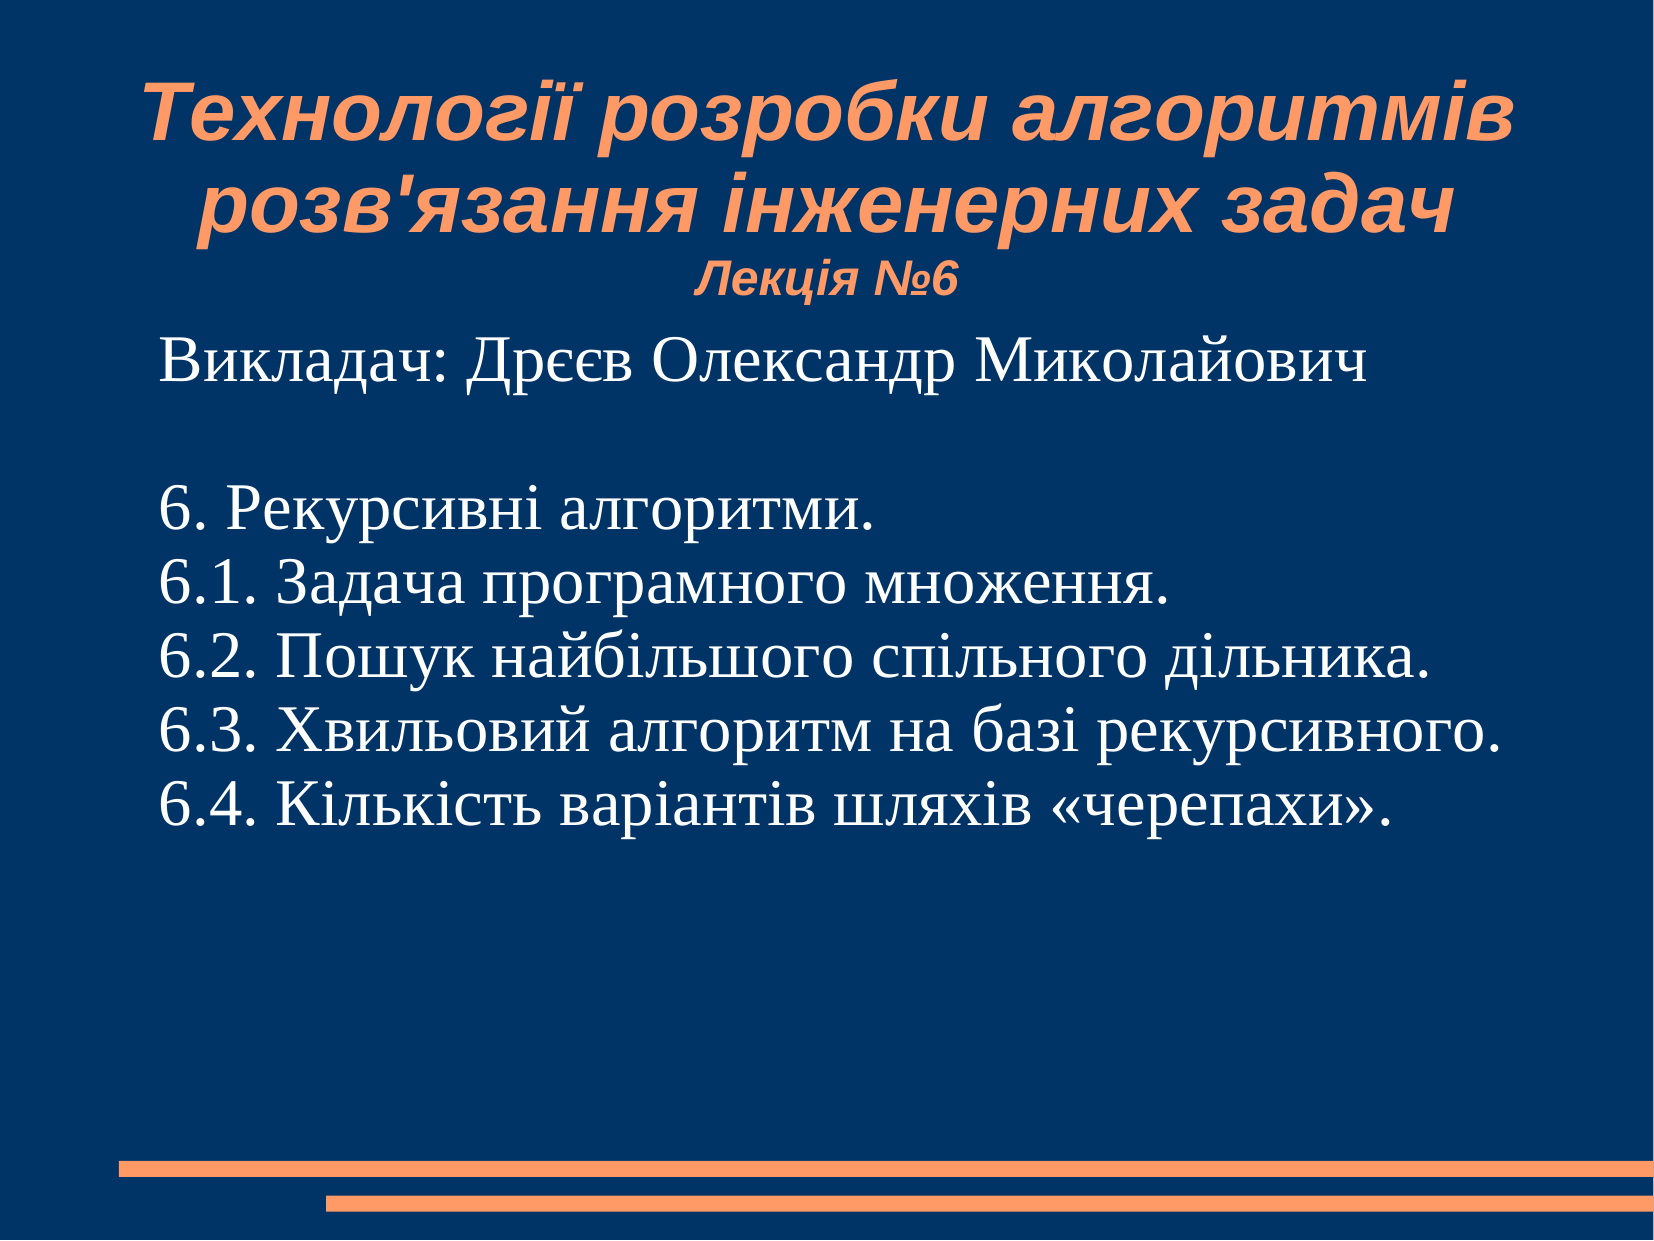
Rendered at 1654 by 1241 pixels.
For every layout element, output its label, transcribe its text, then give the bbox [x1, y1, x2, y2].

list Викладач: Дрєєв Олександр Миколайович 6. Рекурсивні алгоритми. 6.1. Задача програмного множення. 6.2. Пошук найбільшого спільного дільника. 6.3. Хвильовий алгоритм на базі рекурсивного. 6.4. Кількість варіантів шляхів «черепахи». [121, 322, 1561, 1132]
title Технології розробки алгоритмів розв'язання інженерних задач Лекція №6 [121, 46, 1534, 322]
